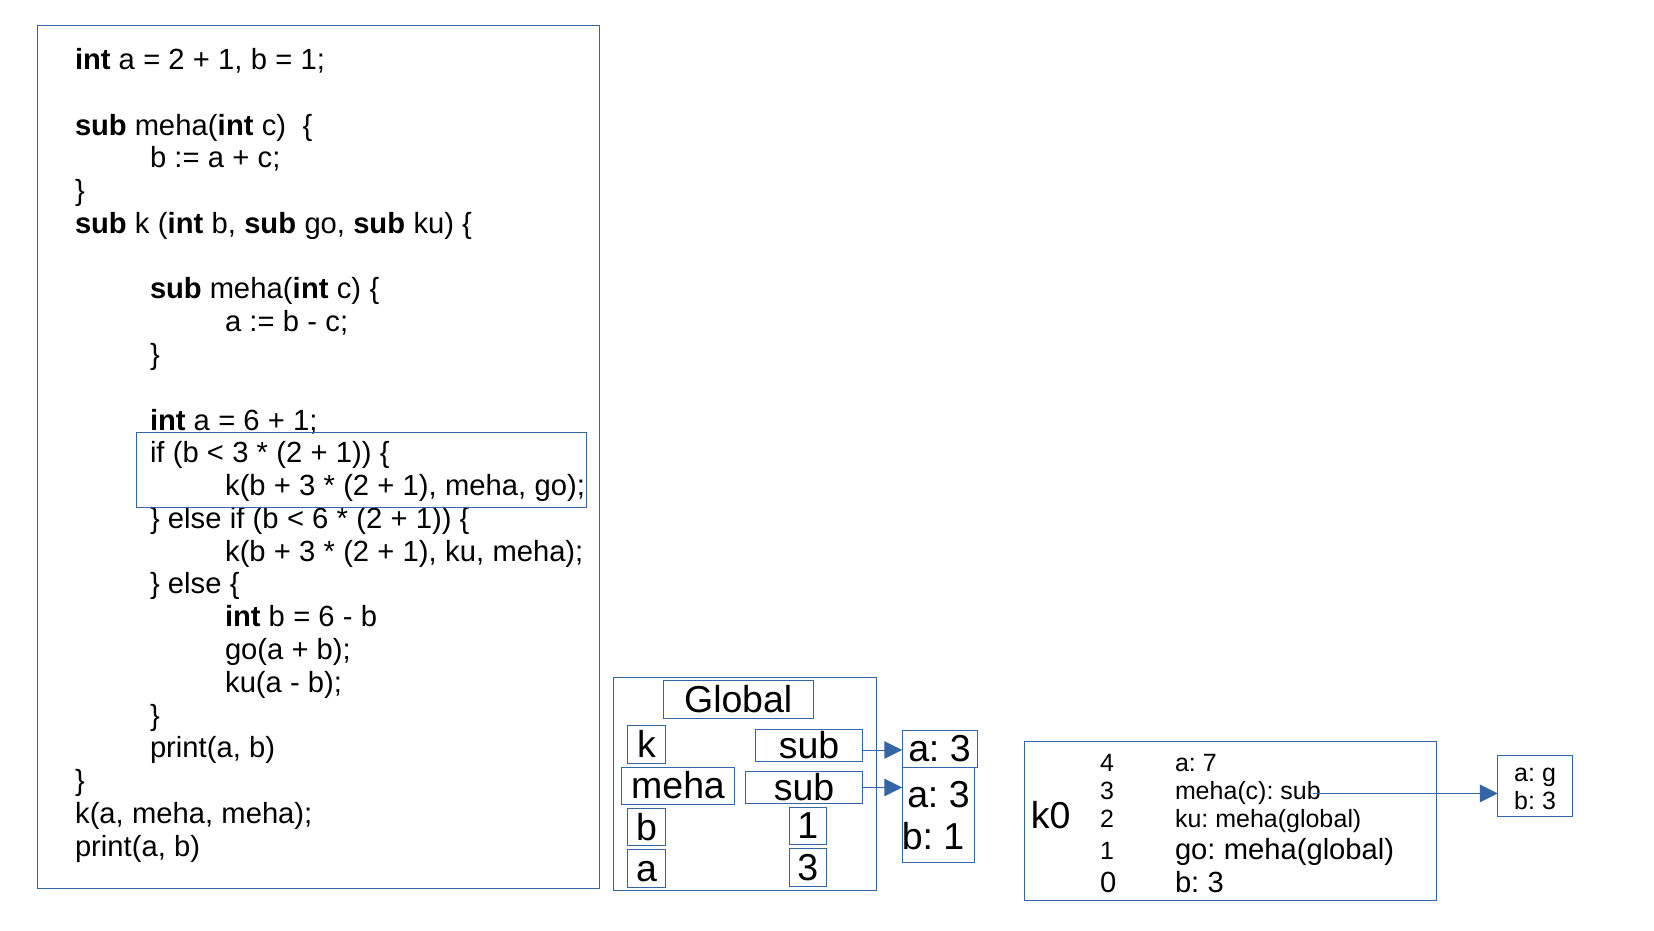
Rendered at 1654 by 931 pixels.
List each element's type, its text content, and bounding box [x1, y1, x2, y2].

subtitle int a = 2 + 1, b = 1; sub meha(int c) { b := a + c; } sub k (int b, sub go, sub ku) { sub meha(int c) { a := b - c; } int a = 6 + 1; if (b < 3 * (2 + 1)) { k(b + 3 * (2 + 1), meha, go); } else if (b < 6 * (2 + 1)) { k(b + 3 * (2 + 1), ku, meha); } else { int b = 6 - b go(a + b); ku(a - b); } print(a, b) } k(a, meha, meha); print(a, b) [75, 43, 638, 863]
text_box a [627, 849, 666, 888]
text_box meha [621, 767, 735, 805]
text_box sub [745, 771, 863, 804]
text_box 4 a: 7 3 meha(c): sub 2 ku: meha(global) 1 go: meha(global) 0 b: 3 [1085, 741, 1437, 916]
text_box a: 3 [902, 730, 978, 768]
text_box 1 [789, 807, 827, 845]
text_box 3 [789, 848, 827, 887]
text_box a: g b: 3 [1497, 755, 1573, 817]
text_box k [627, 725, 666, 764]
text_box k0 [1016, 787, 1086, 845]
text_box b [627, 808, 666, 846]
text_box Global [663, 680, 814, 719]
text_box sub [755, 729, 863, 762]
text_box a: 3 b: 1 [902, 767, 975, 863]
